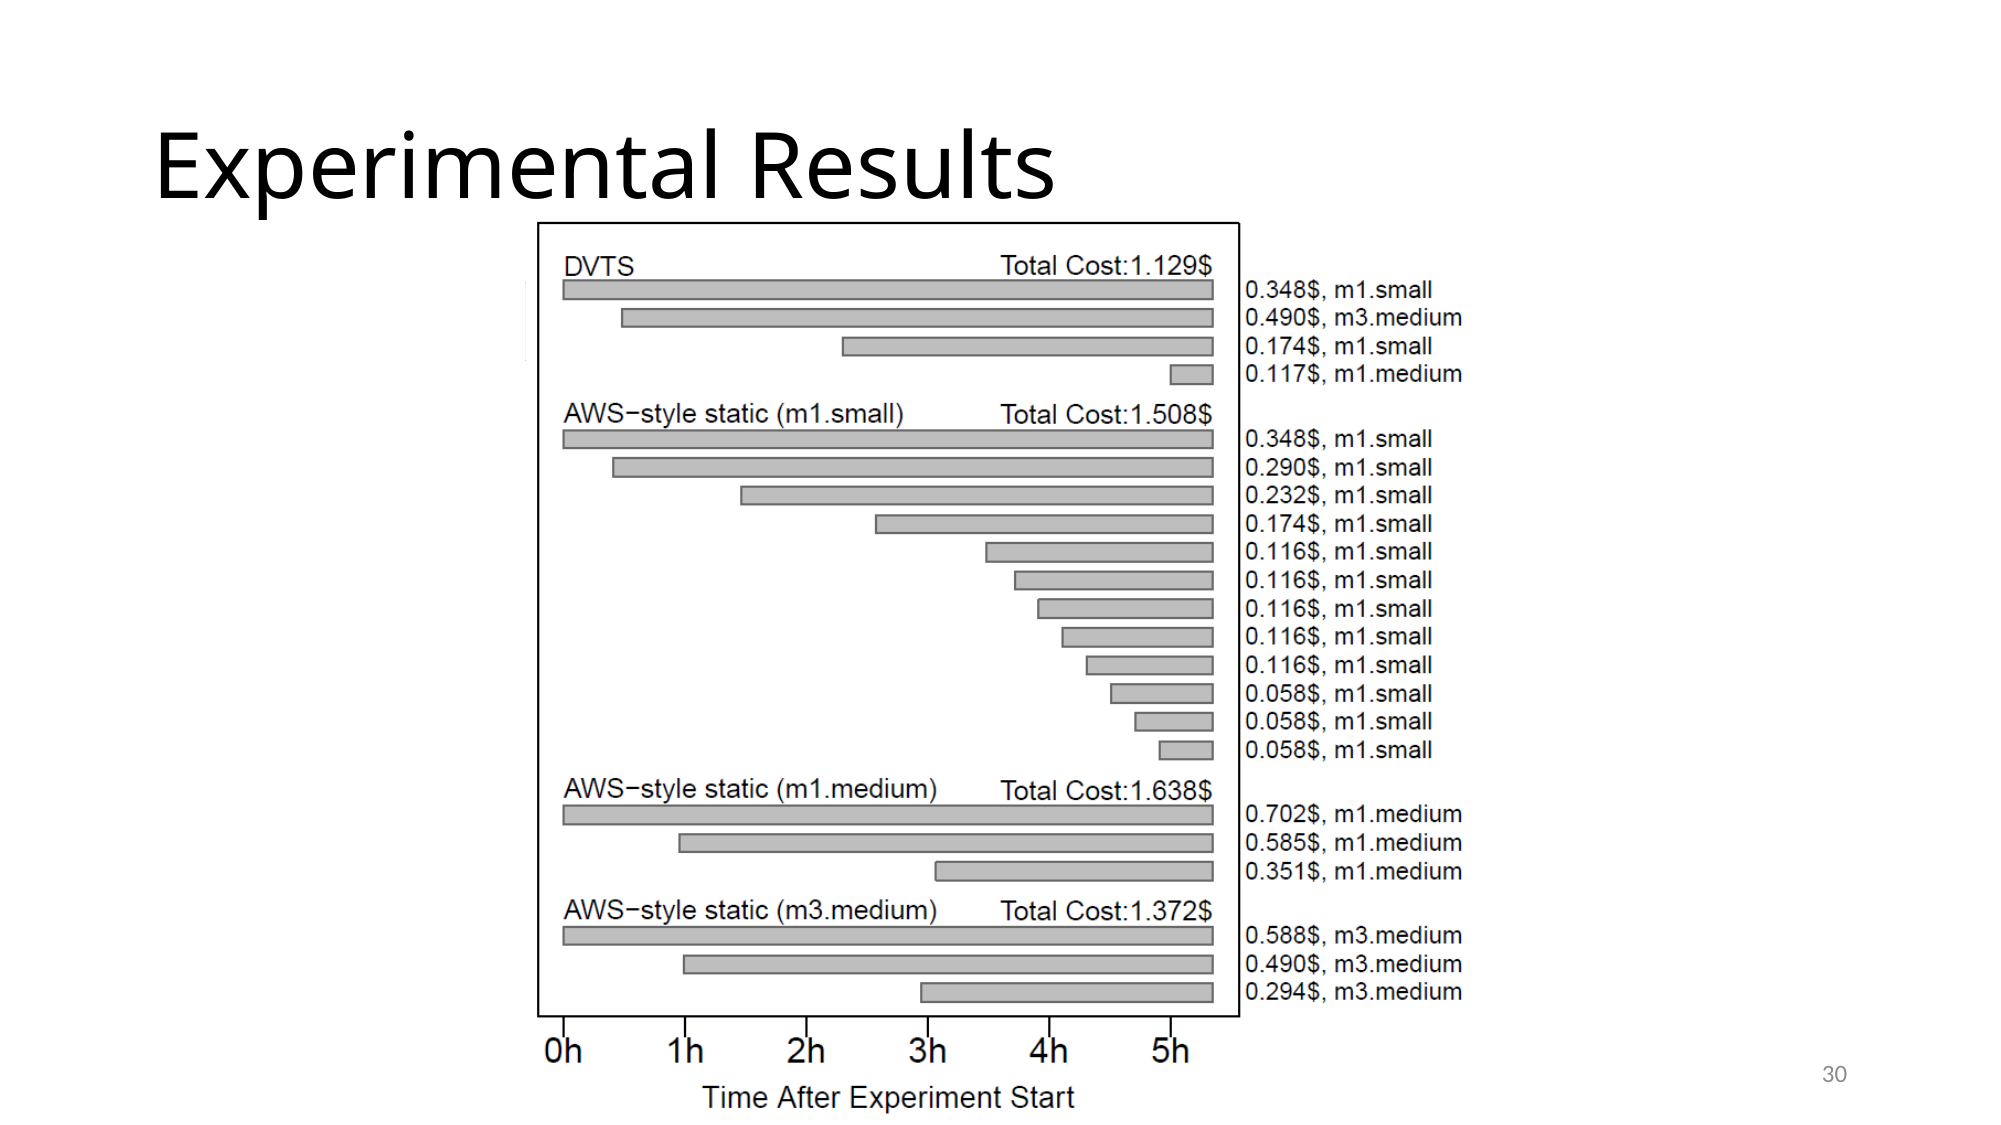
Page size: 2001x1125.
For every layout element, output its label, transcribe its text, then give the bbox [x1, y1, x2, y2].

title Experimental Results [137, 59, 1863, 278]
slide_number <number> [1412, 1042, 1863, 1103]
picture [525, 212, 1481, 1119]
